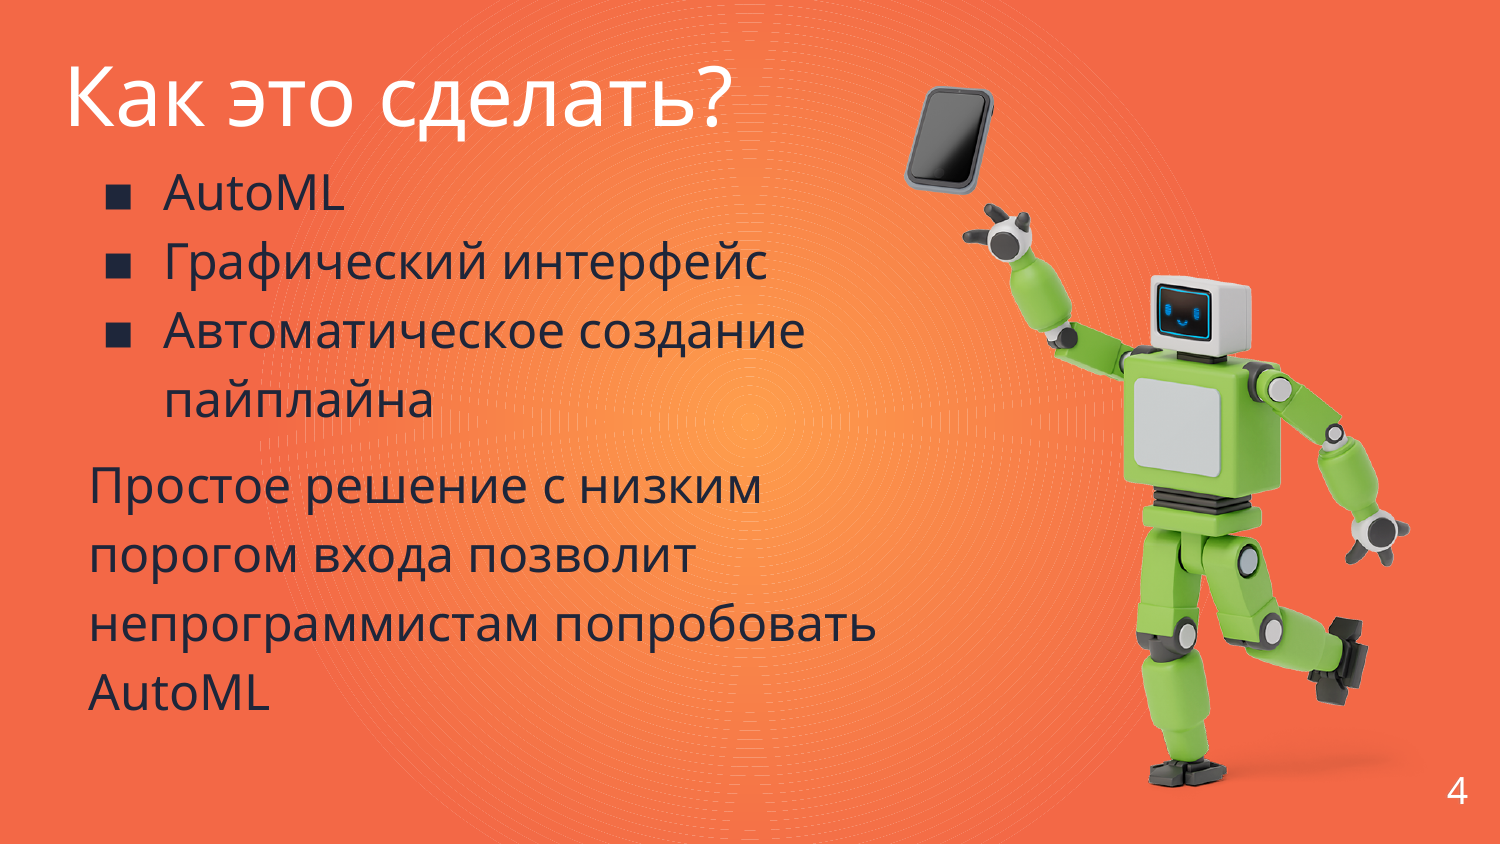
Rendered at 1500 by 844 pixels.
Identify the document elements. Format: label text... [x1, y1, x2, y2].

text_box АutoML Графический интерфейс Автоматическое создание пайплайна Простое решение с низким порогом входа позволит непрограммистам попробовать AutoML [88, 151, 886, 768]
text_box Как это сделать? [49, 35, 994, 148]
picture [962, 203, 1428, 801]
picture [904, 148, 994, 195]
text_box <номер> [1378, 761, 1469, 814]
